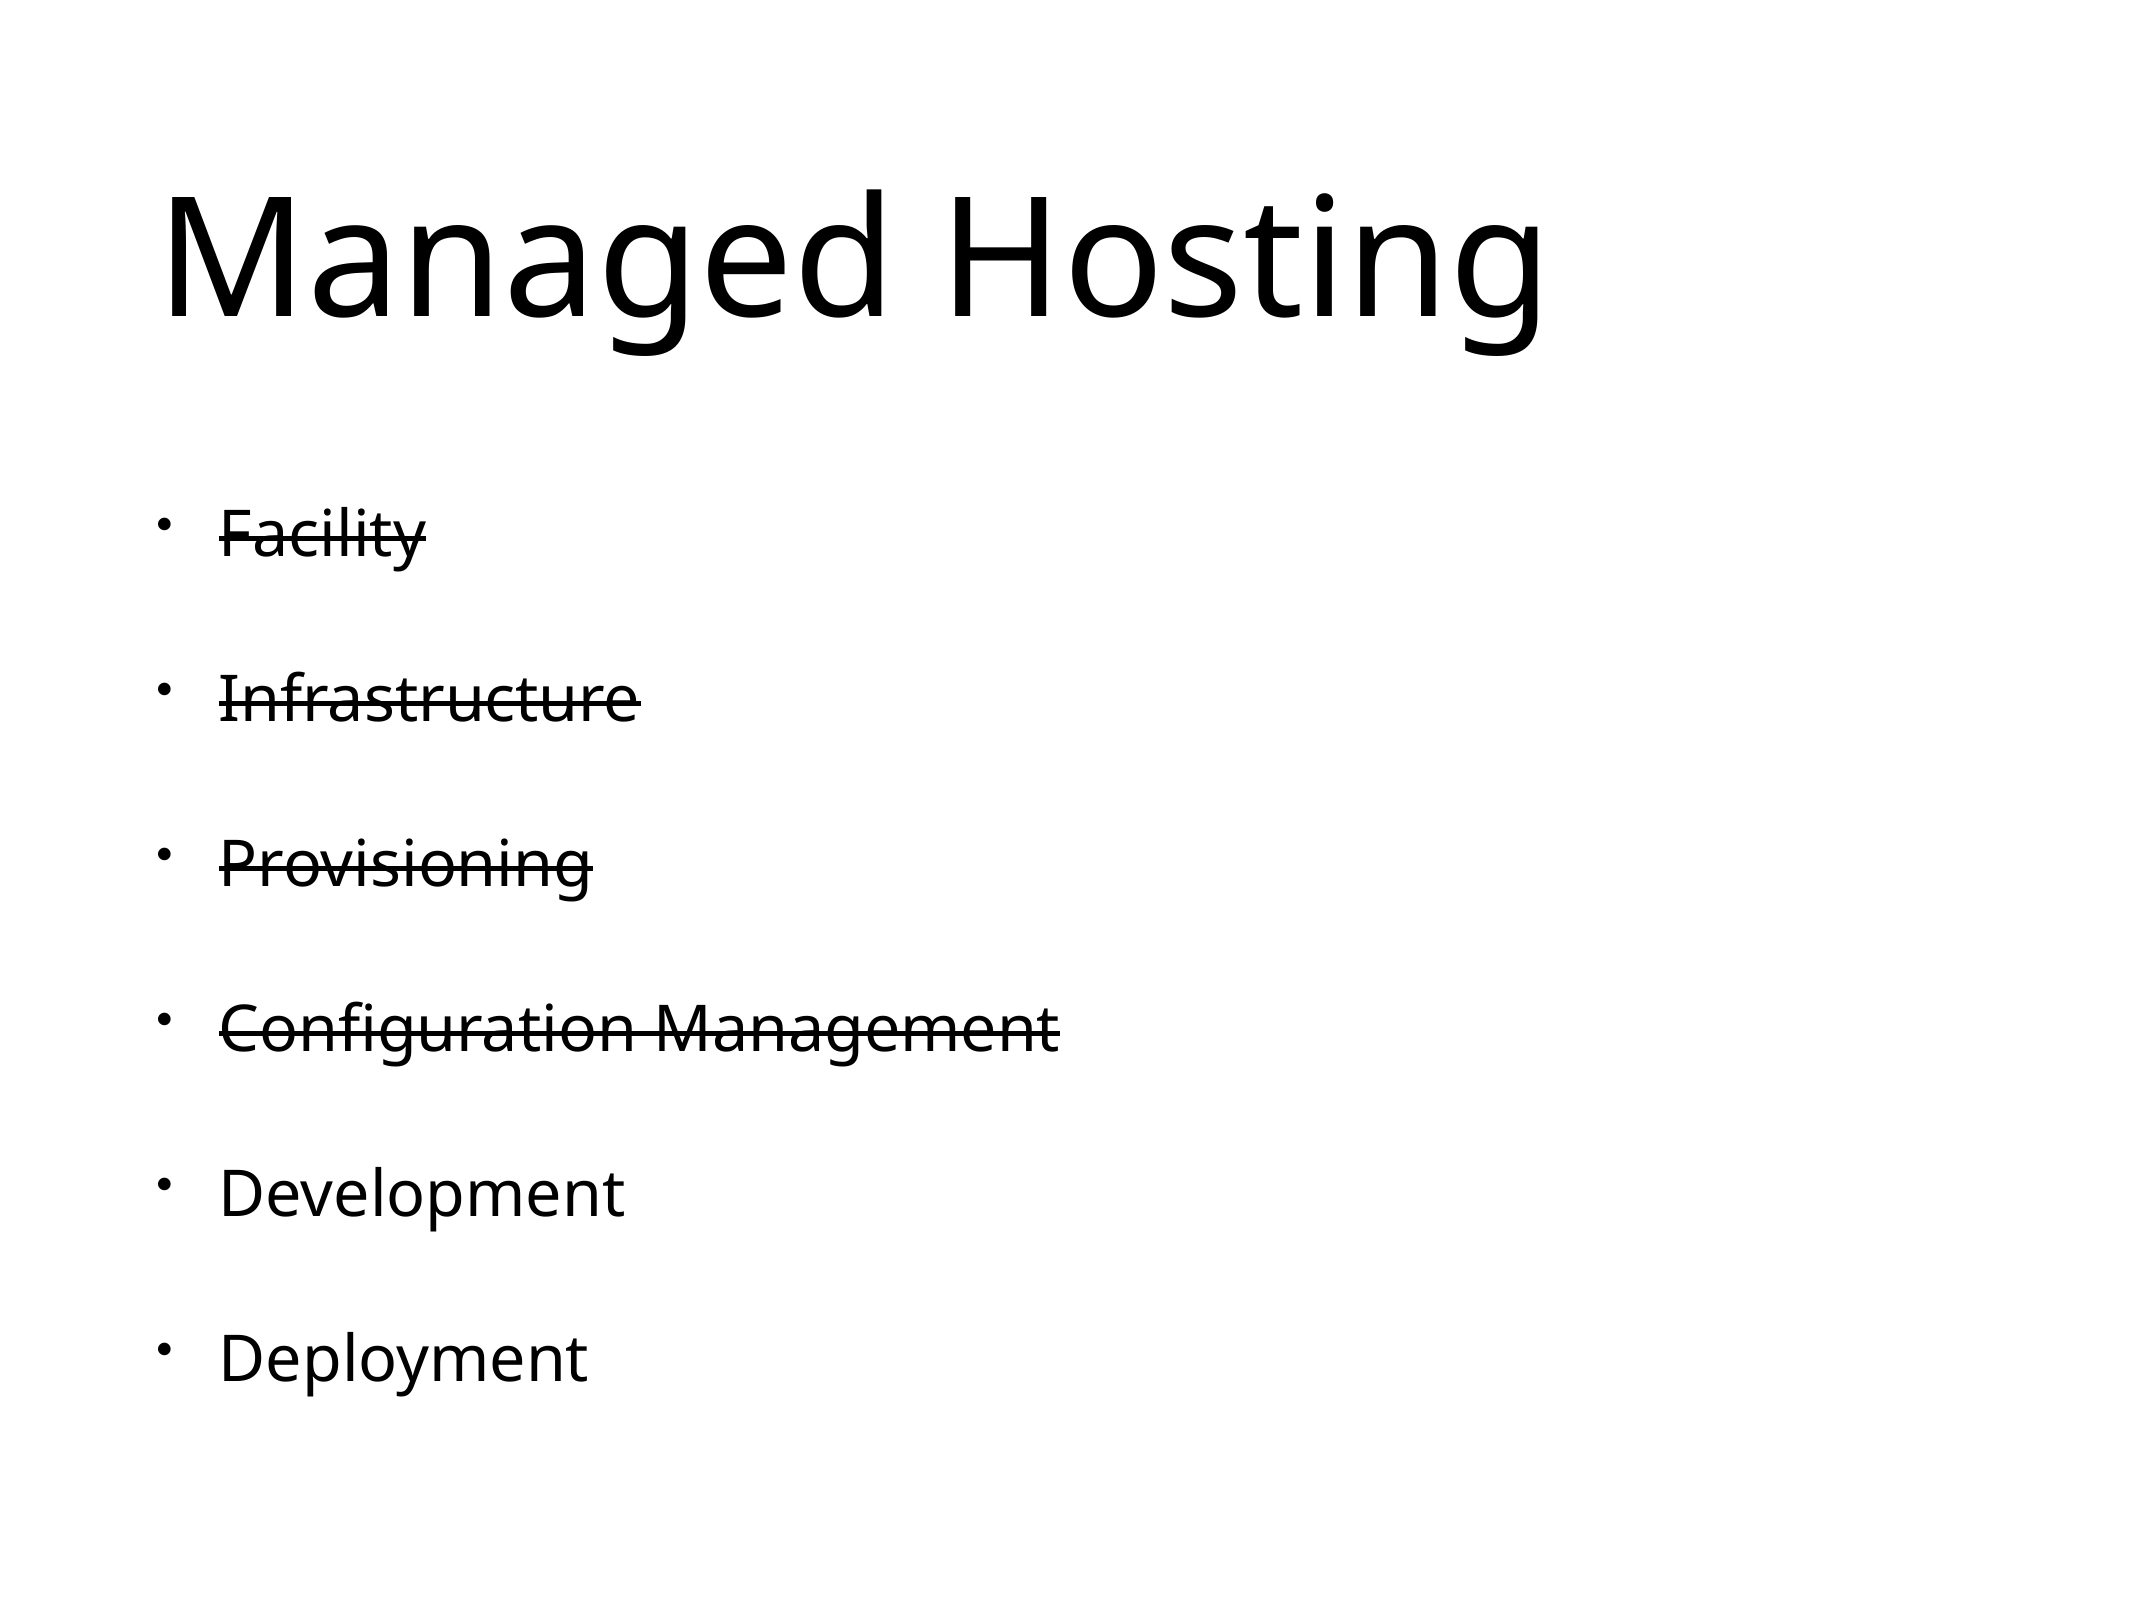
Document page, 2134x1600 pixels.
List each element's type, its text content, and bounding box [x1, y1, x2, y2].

list Facility Infrastructure Provisioning Configuration Management Development Deployment [156, 427, 1978, 1459]
title Managed Hosting [156, 72, 1978, 427]
